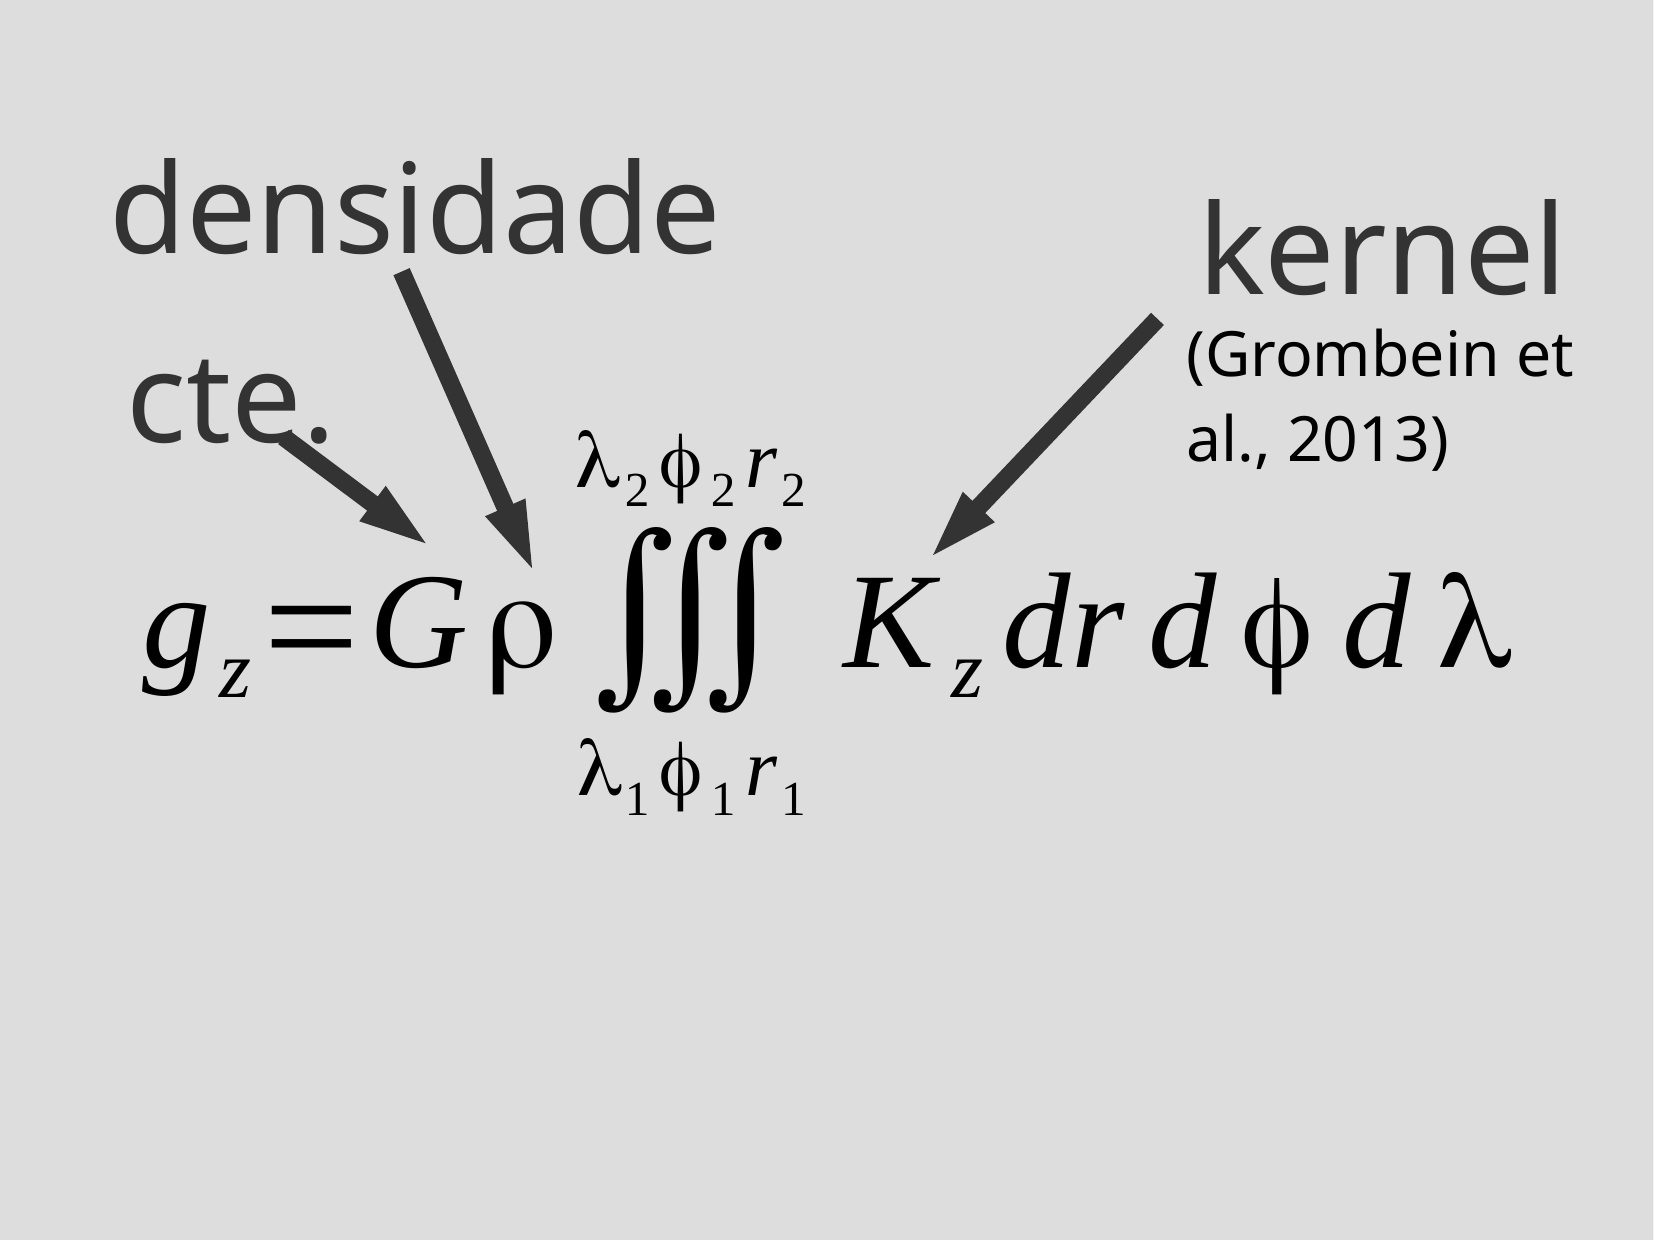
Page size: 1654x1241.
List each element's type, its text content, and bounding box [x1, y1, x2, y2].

chart [128, 414, 1525, 826]
text_box densidade [94, 112, 517, 272]
text_box cte. [112, 301, 284, 461]
text_box kernel [1183, 153, 1453, 302]
text_box (Grombein et al., 2013) [1171, 302, 1654, 402]
